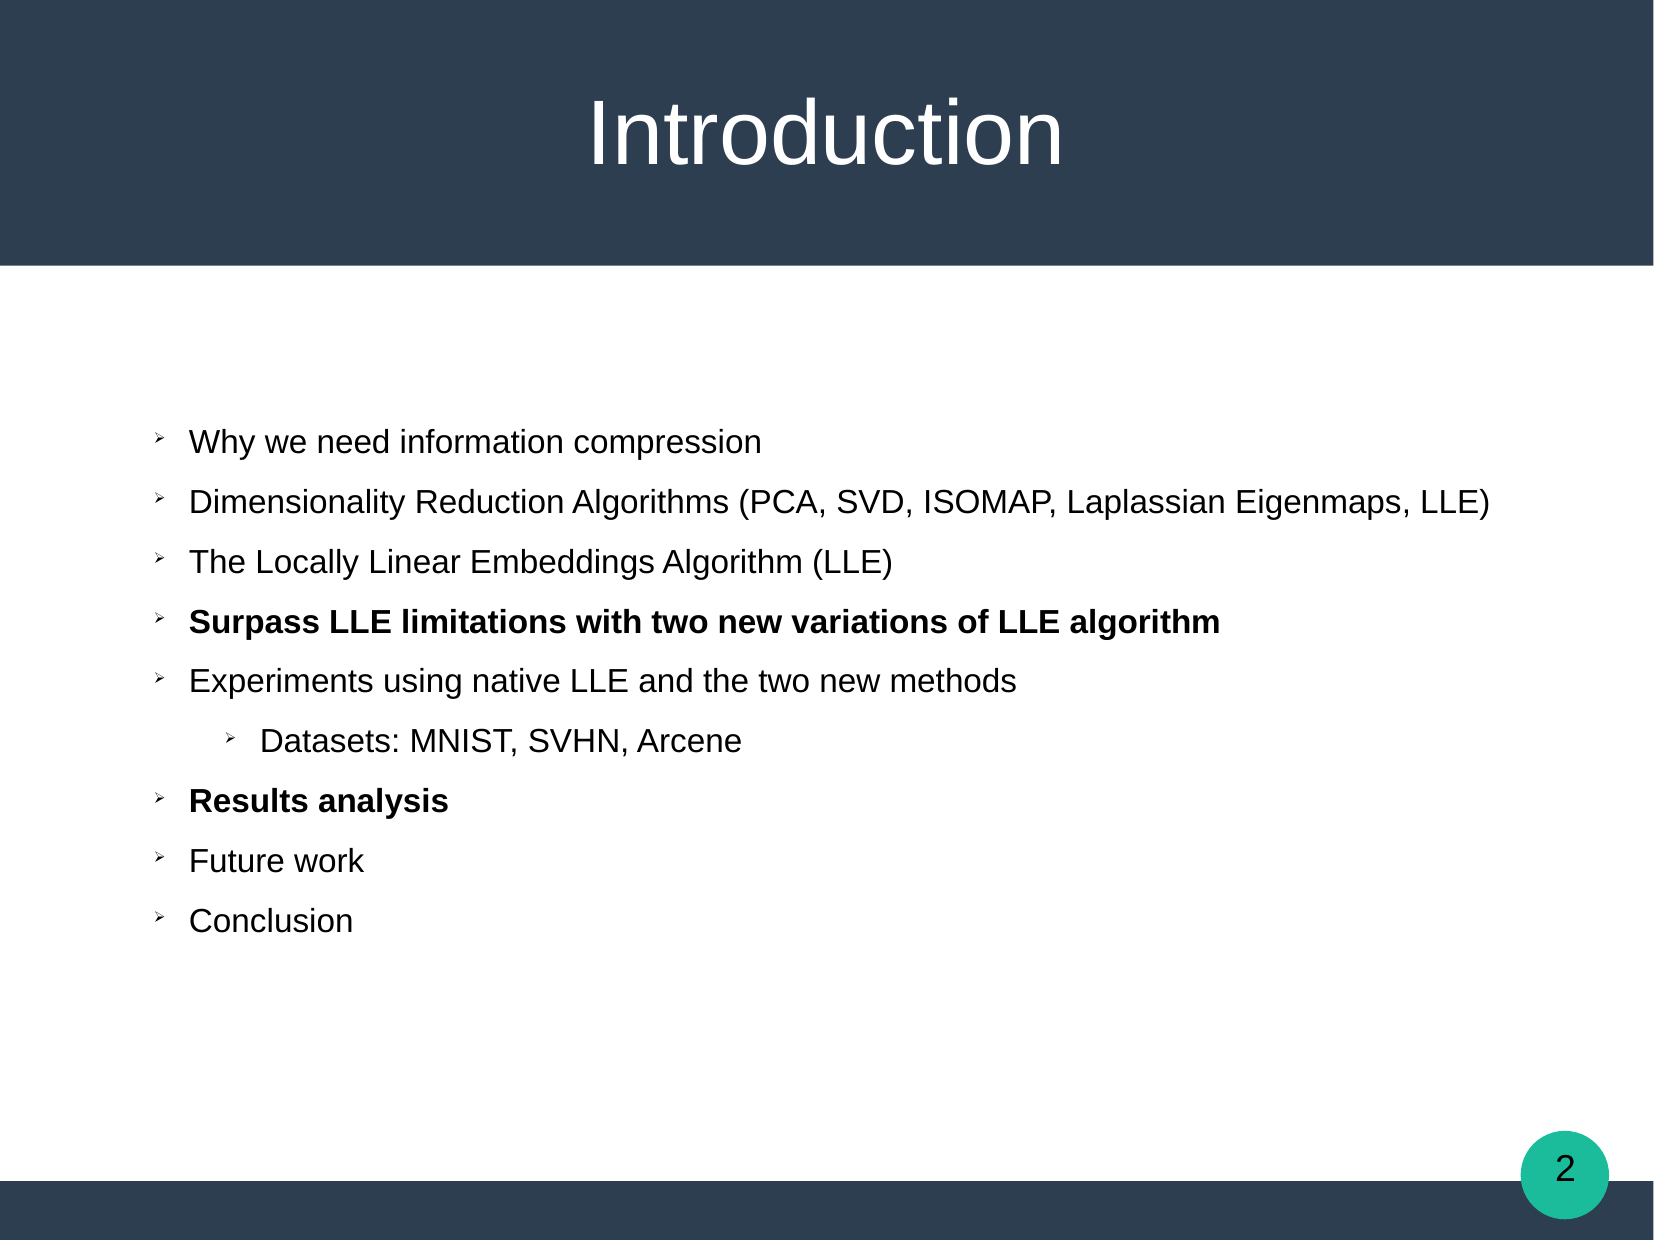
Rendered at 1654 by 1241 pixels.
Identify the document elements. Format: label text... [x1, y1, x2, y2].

text_box Why we need information compression Dimensionality Reduction Algorithms (PCA, SVD, ISOMAP, Laplassian Eigenmaps, LLE) The Locally Linear Embeddings Algorithm (LLE) Surpass LLE limitations with two new variations of LLE algorithm Experiments using native LLE and the two new methods Datasets: MNIST, SVHN, Arcene Results analysis Future work Conclusion [82, 290, 1571, 1010]
text_box <number> [1540, 1140, 1654, 1223]
text_box Introduction [58, 49, 1595, 207]
